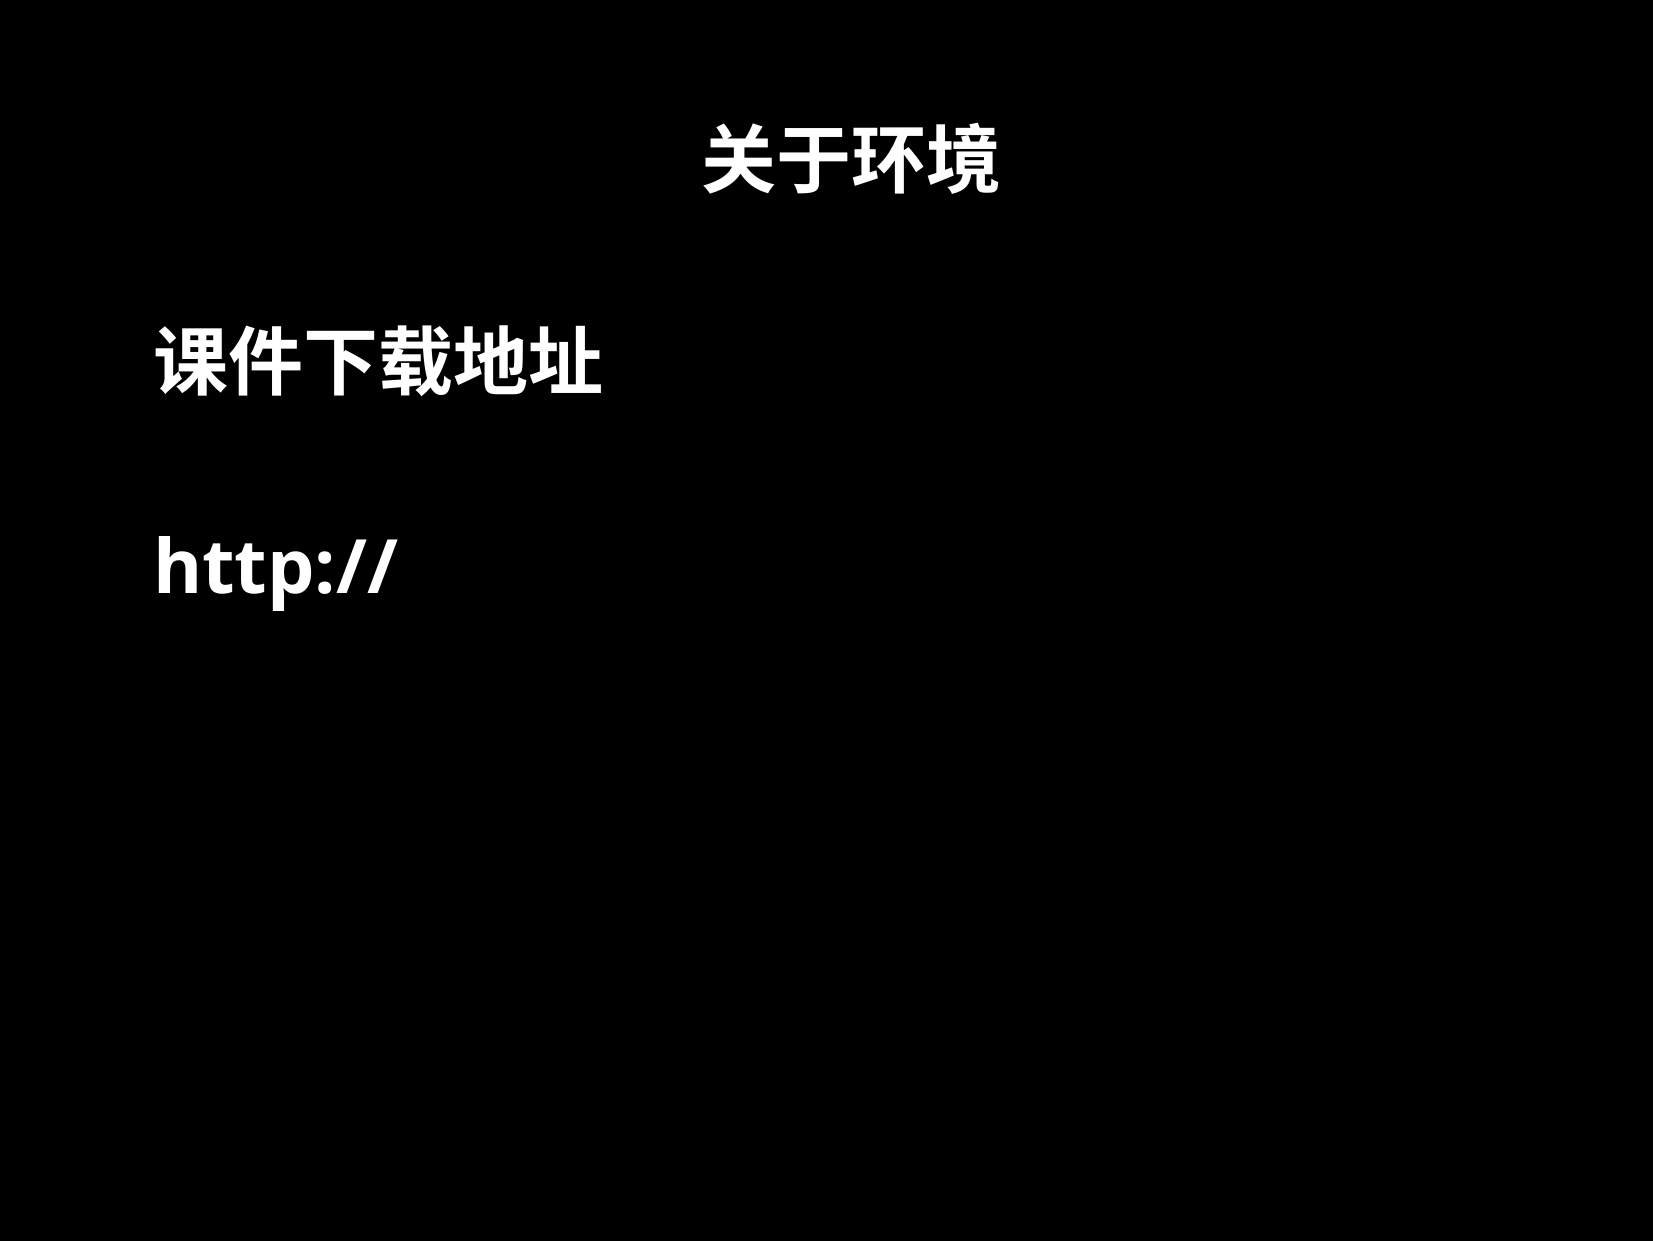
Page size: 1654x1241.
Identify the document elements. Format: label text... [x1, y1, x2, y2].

text_box 关于环境 [138, 92, 1565, 207]
text_box 课件下载地址 http:// [138, 295, 1566, 805]
